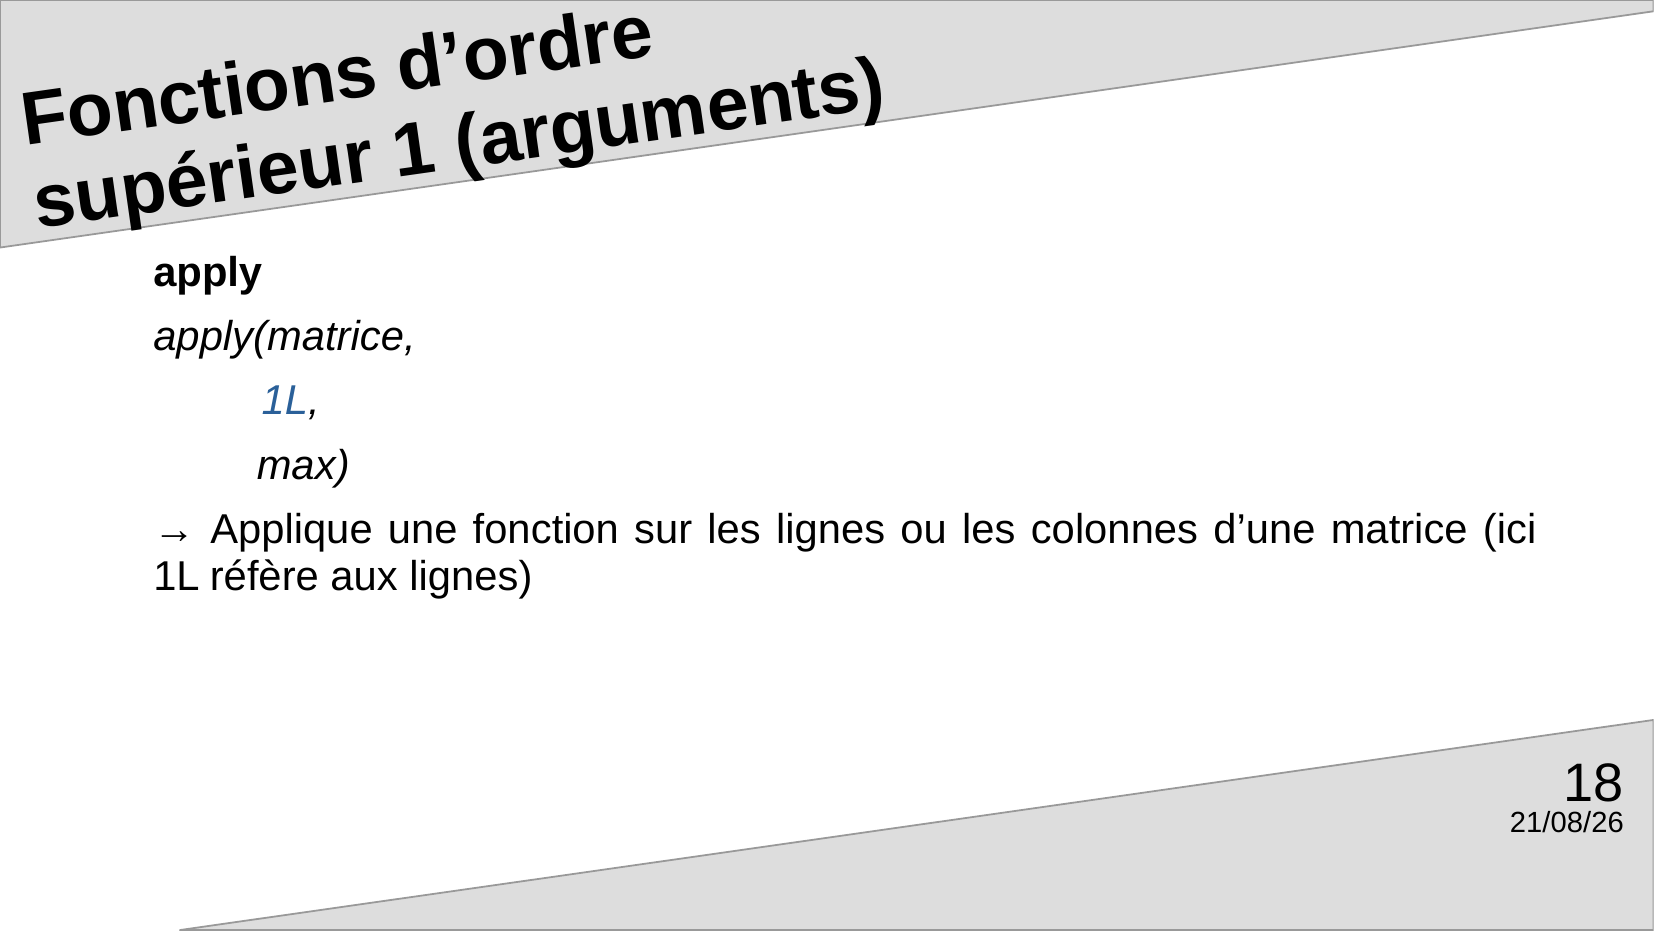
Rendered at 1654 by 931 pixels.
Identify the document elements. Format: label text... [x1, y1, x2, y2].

list apply apply(matrice, 1L, max) → Applique une fonction sur les lignes ou les colonnes d’une matrice (ici 1L réfère aux lignes) [82, 248, 1538, 789]
title Fonctions d’ordre supérieur 1 (arguments) [16, 0, 1502, 245]
